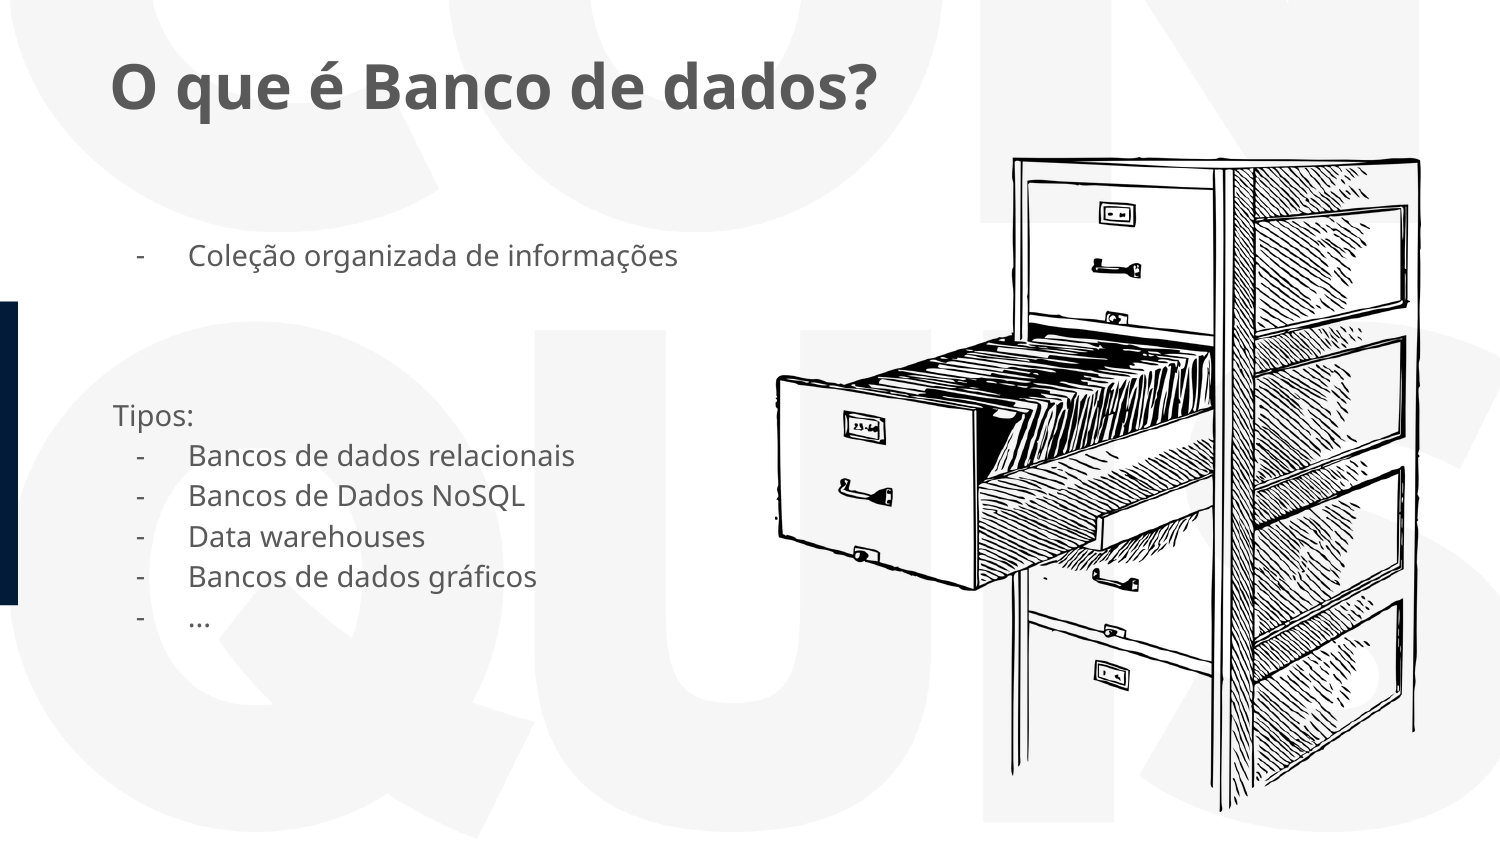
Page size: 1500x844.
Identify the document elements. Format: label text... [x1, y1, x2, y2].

text_box Coleção organizada de informações Tipos: Bancos de dados relacionais Bancos de Dados NoSQL Data warehouses Bancos de dados gráficos ... [97, 181, 725, 649]
picture [0, 0, 1500, 844]
list O que é Banco de dados? [97, 38, 1440, 140]
